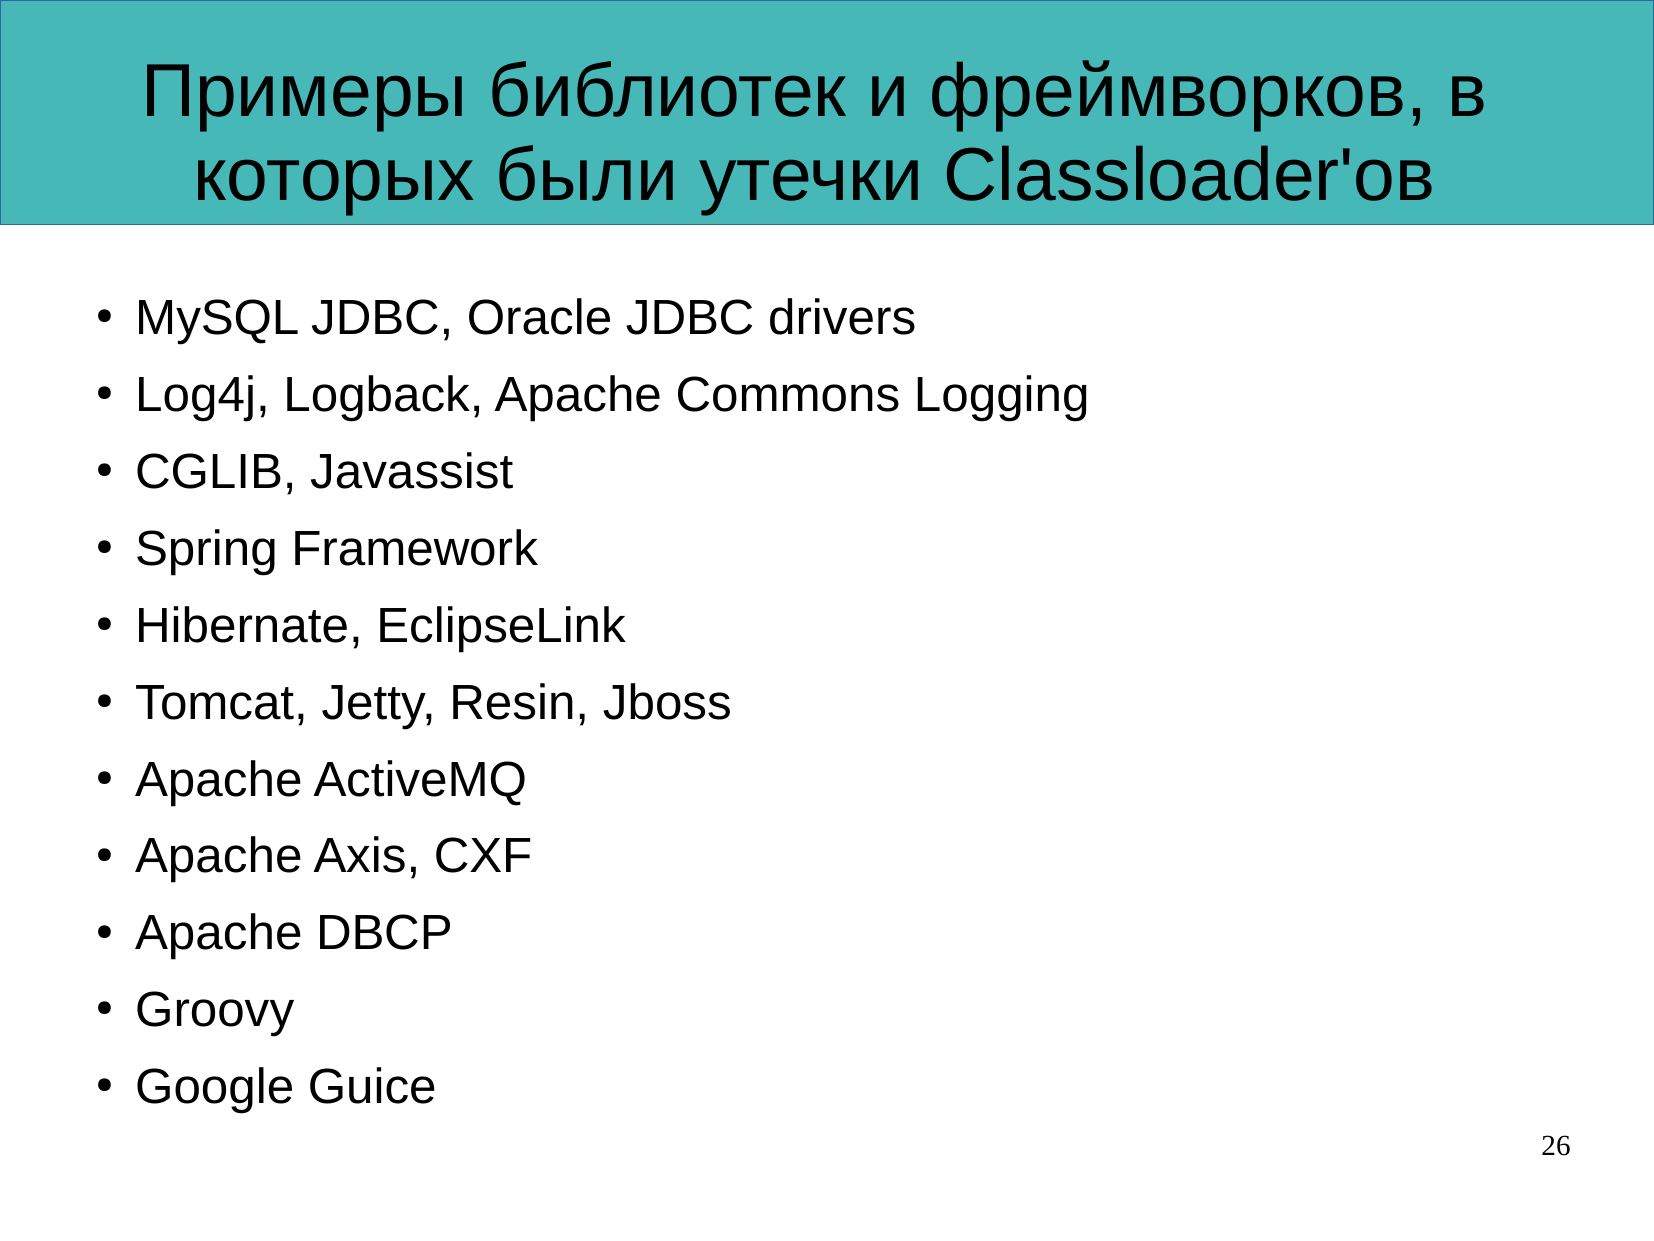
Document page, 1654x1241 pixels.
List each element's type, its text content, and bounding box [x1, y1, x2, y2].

list MySQL JDBC, Oracle JDBC drivers Log4j, Logback, Apache Commons Logging CGLIB, Javassist Spring Framework Hibernate, EclipseLink Tomcat, Jetty, Resin, Jboss Apache ActiveMQ Apache Axis, CXF Apache DBCP Groovy Google Guice [82, 290, 1571, 1123]
title Примеры библиотек и фреймворков, в которых были утечки Classloader'ов [70, 29, 1560, 237]
